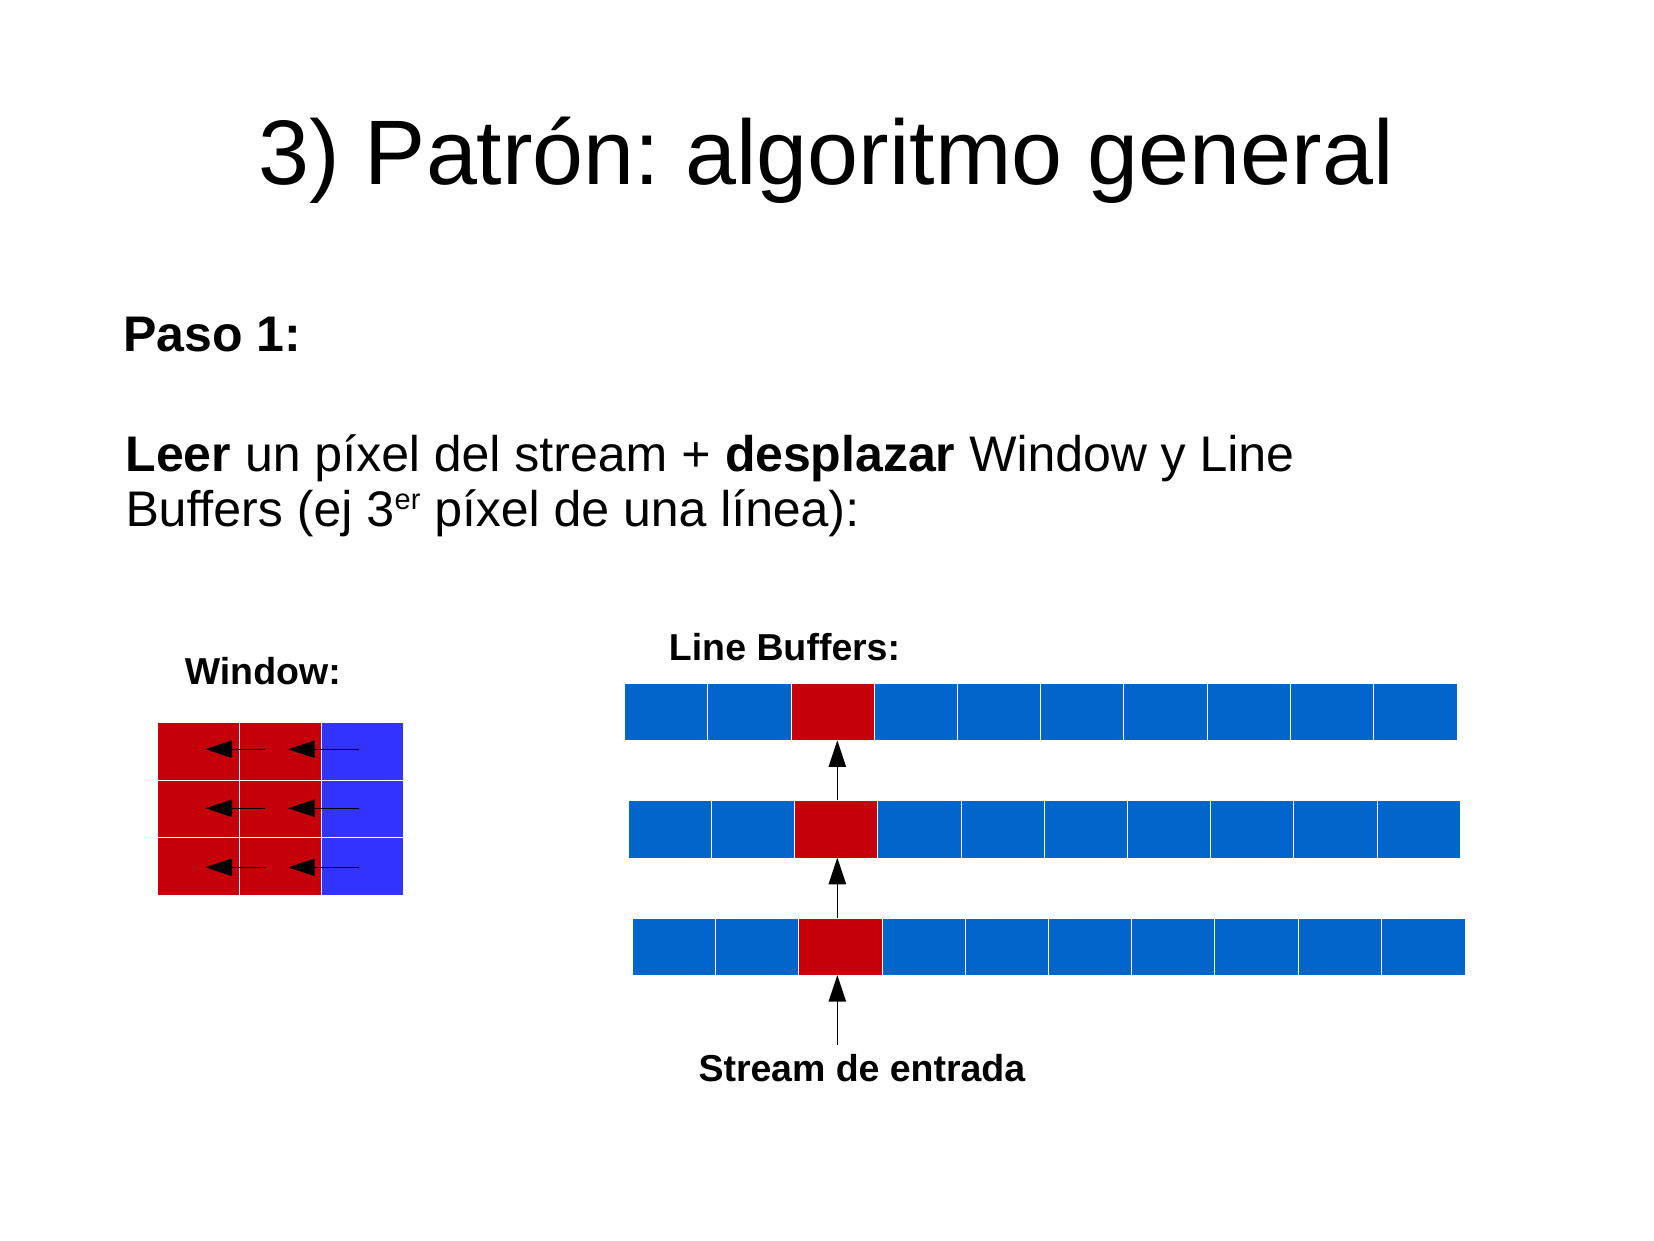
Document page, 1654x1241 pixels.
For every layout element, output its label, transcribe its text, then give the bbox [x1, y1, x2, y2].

table_header [1128, 801, 1210, 858]
text_box Leer un píxel del stream + desplazar Window y Line Buffers (ej 3er píxel de una línea): [110, 418, 1458, 547]
table_cell [322, 781, 403, 837]
table_header [158, 723, 239, 780]
table_header [1132, 919, 1214, 975]
table_header [633, 919, 715, 975]
table_cell [240, 838, 321, 895]
text_box Line Buffers: [654, 619, 916, 677]
table_header [322, 723, 403, 780]
text_box Paso 1: [108, 298, 526, 370]
table_header [1208, 684, 1290, 740]
table_cell [158, 838, 239, 895]
table_header [795, 801, 877, 858]
title 3) Patrón: algoritmo general [82, 49, 1571, 257]
text_box Window: [170, 642, 357, 700]
table_header [1294, 801, 1377, 858]
table_cell [322, 838, 403, 895]
table_header [1374, 684, 1457, 740]
table_header [1211, 801, 1293, 858]
table_header [708, 684, 791, 740]
table_cell [158, 781, 239, 837]
table_header [1291, 684, 1373, 740]
table_header [792, 684, 874, 740]
table_header [958, 684, 1040, 740]
table_header [1041, 684, 1123, 740]
table_header [878, 801, 961, 858]
table_header [629, 801, 711, 858]
table_header [1049, 919, 1131, 975]
table_header [625, 684, 707, 740]
table_header [1215, 919, 1298, 975]
table_header [1382, 919, 1465, 975]
table_header [240, 723, 321, 780]
table_header [1299, 919, 1381, 975]
table_header [1378, 801, 1460, 858]
table_header [716, 919, 798, 975]
table_cell [240, 781, 321, 837]
table_header [875, 684, 957, 740]
table_header [966, 919, 1048, 975]
table_header [1045, 801, 1127, 858]
text_box Stream de entrada [683, 1040, 1086, 1139]
table_header [883, 919, 965, 975]
table_header [1124, 684, 1207, 740]
table_header [962, 801, 1044, 858]
table_header [712, 801, 794, 858]
table_header [799, 919, 882, 975]
